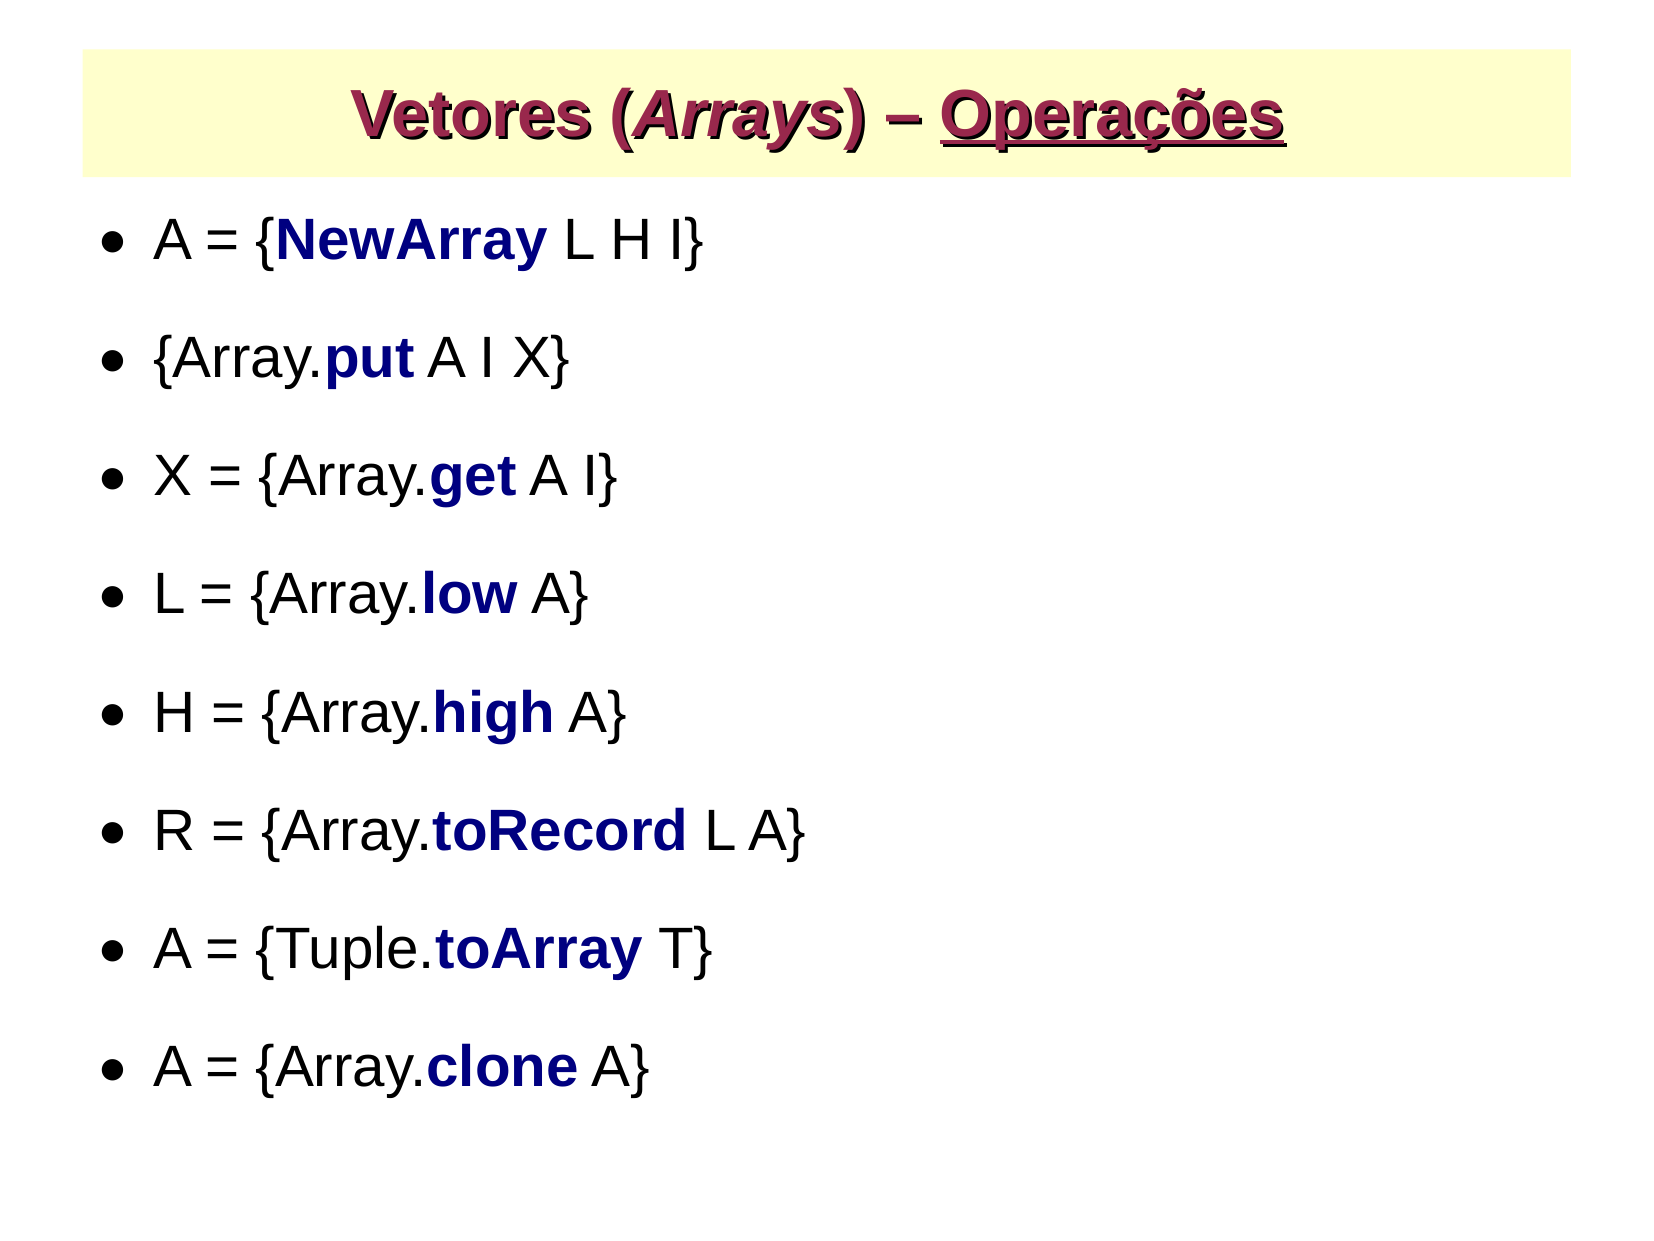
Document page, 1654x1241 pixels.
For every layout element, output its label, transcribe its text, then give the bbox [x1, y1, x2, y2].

title Vetores (Arrays) – Operações [82, 49, 1571, 178]
list A = {NewArray L H I} {Array.put A I X} X = {Array.get A I} L = {Array.low A} H = {Array.high A} R = {Array.toRecord L A} A = {Tuple.toArray T} A = {Array.clone A} [82, 206, 1571, 1152]
